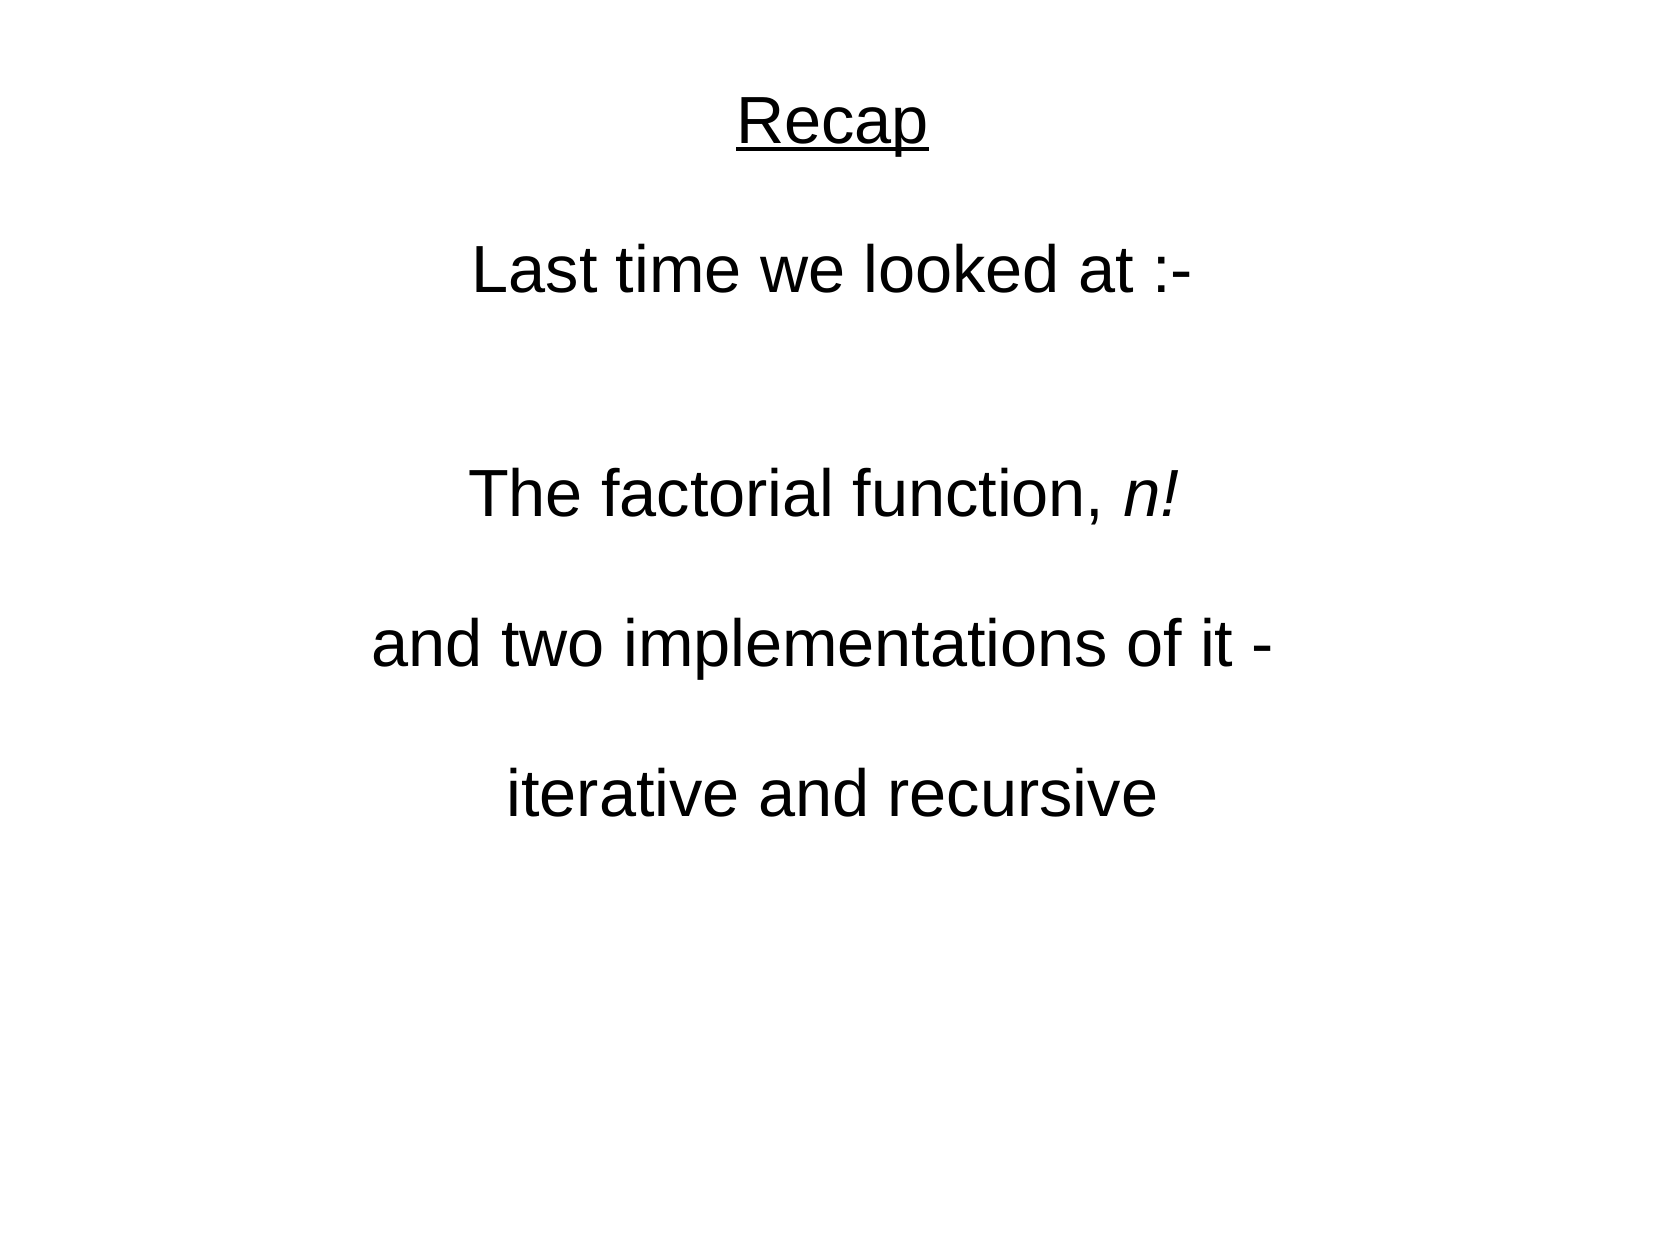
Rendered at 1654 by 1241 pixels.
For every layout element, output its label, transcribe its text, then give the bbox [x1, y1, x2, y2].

subtitle Recap Last time we looked at :- The factorial function, n! and two implementations of it - iterative and recursive [82, 82, 1583, 1158]
